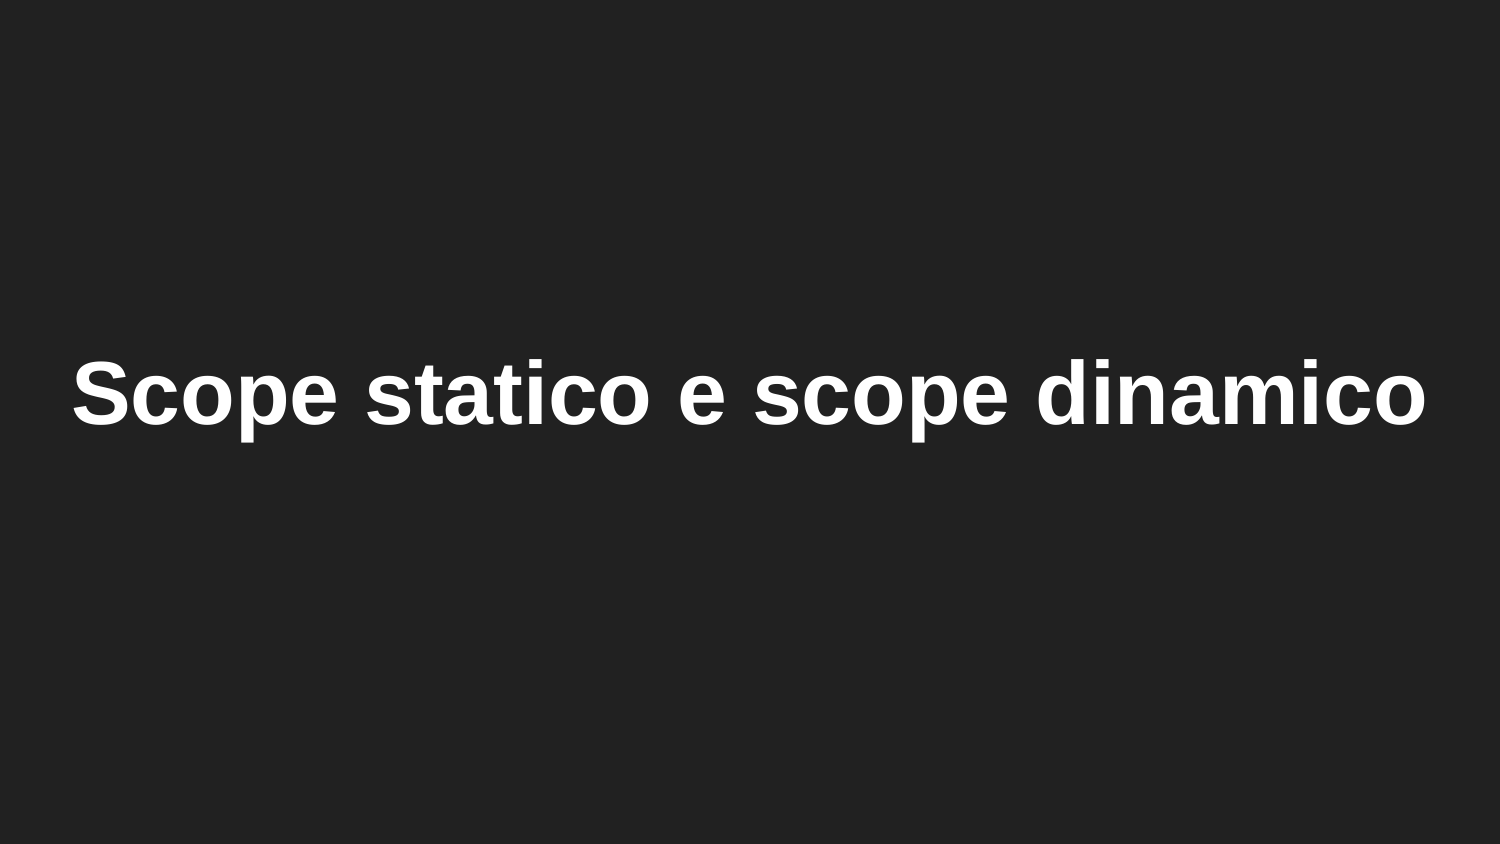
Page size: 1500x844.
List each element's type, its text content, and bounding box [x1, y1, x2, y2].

title Scope statico e scope dinamico [51, 122, 1449, 459]
